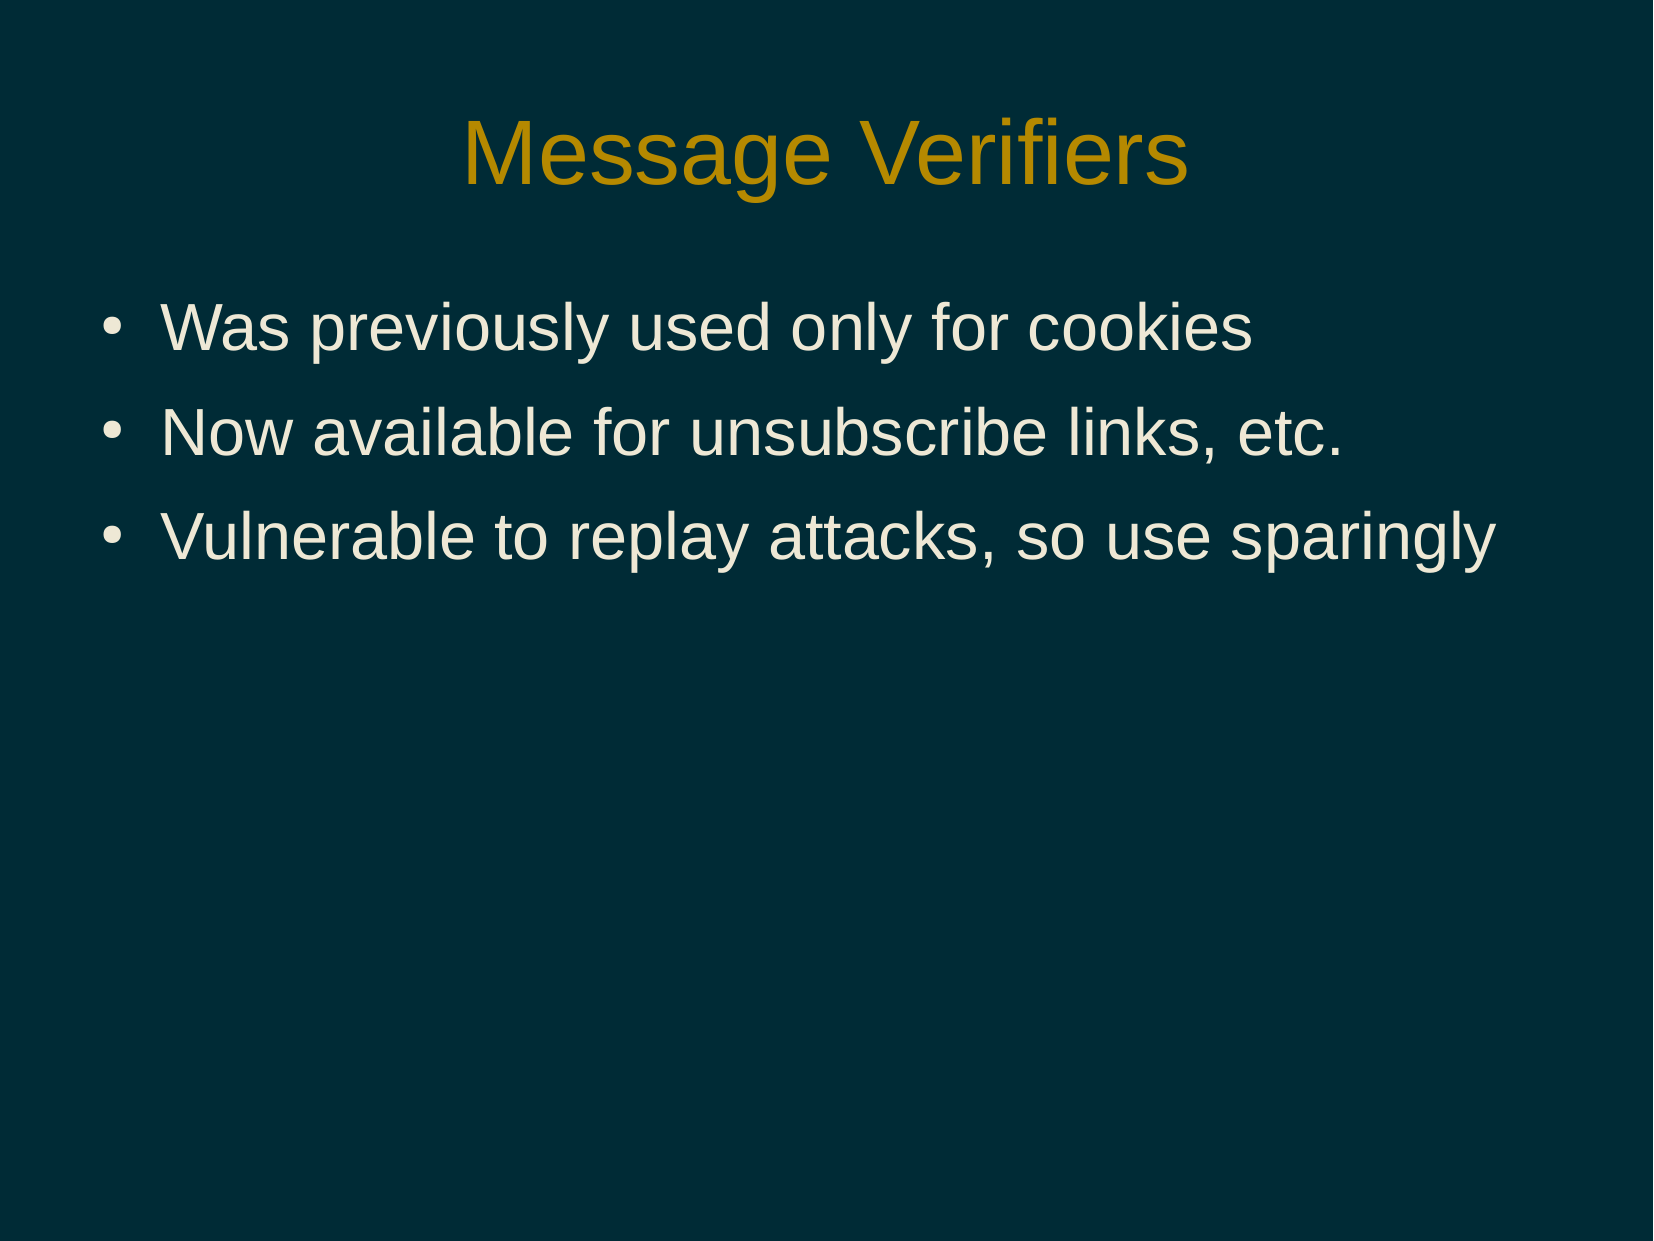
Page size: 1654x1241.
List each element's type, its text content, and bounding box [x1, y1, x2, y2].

list Was previously used only for cookies Now available for unsubscribe links, etc. Vulnerable to replay attacks, so use sparingly [82, 290, 1571, 1010]
title Message Verifiers [82, 49, 1571, 257]
